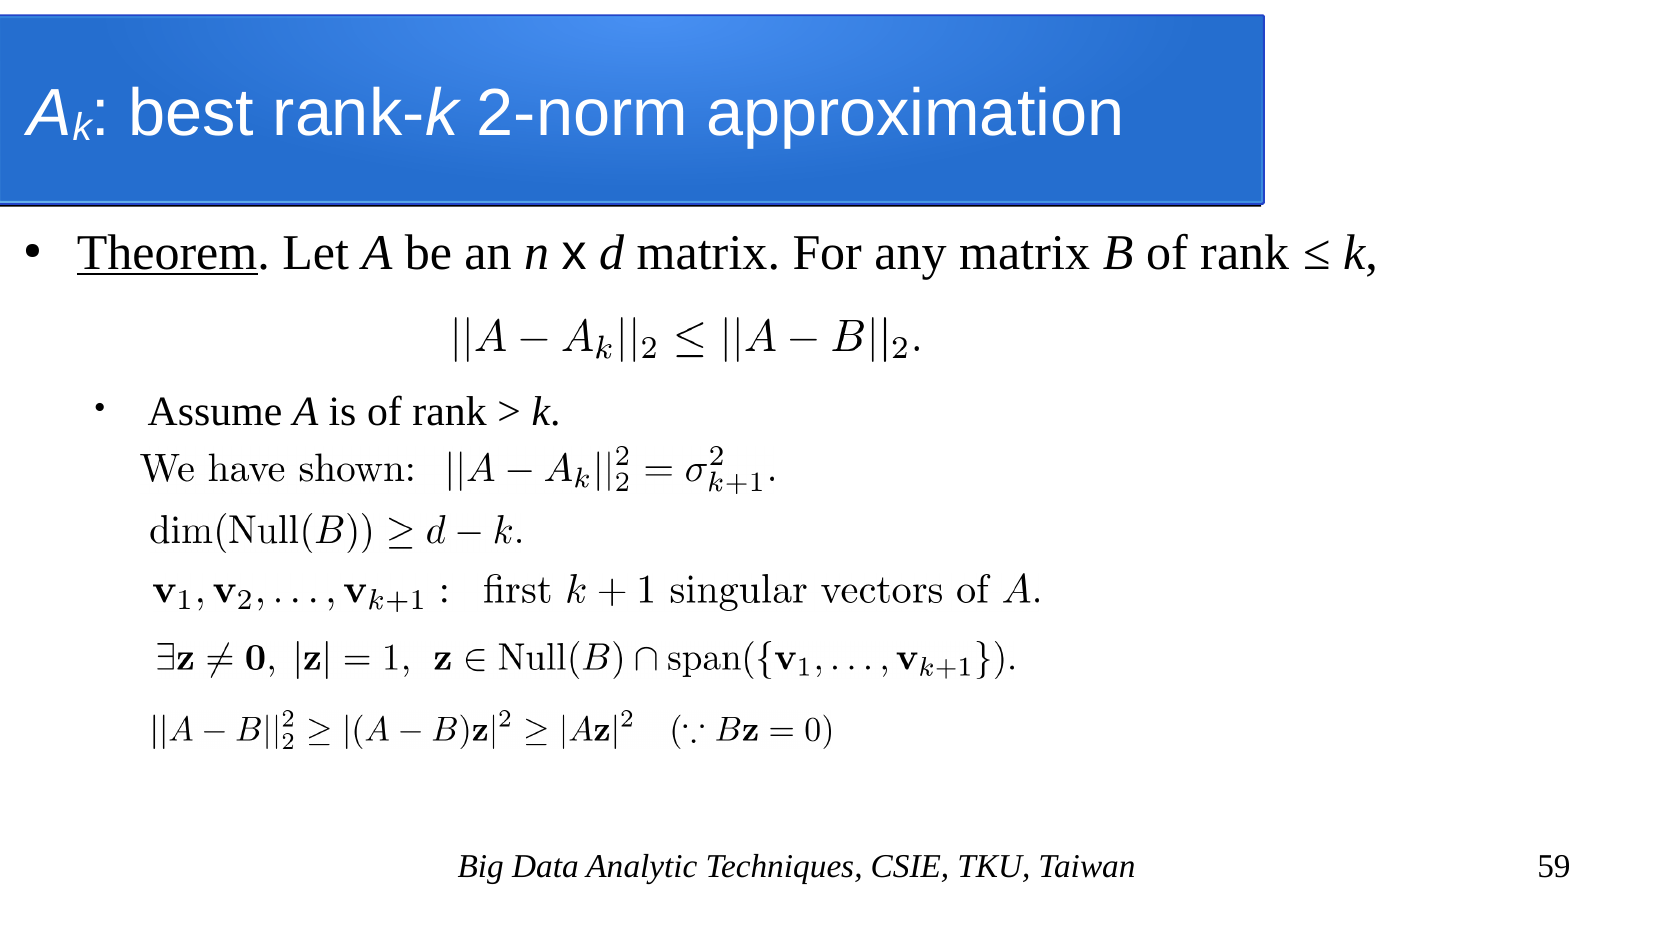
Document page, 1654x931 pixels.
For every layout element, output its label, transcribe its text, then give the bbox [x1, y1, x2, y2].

list Theorem. Let A be an n x d matrix. For any matrix B of rank ≤ k, Assume A is of rank > k. [5, 224, 1495, 764]
picture [153, 710, 831, 749]
picture [140, 446, 774, 494]
picture [157, 641, 1014, 679]
picture [150, 513, 521, 553]
picture [454, 317, 919, 362]
title Ak: best rank-k 2-norm approximation [27, 35, 1269, 189]
picture [153, 573, 1039, 612]
